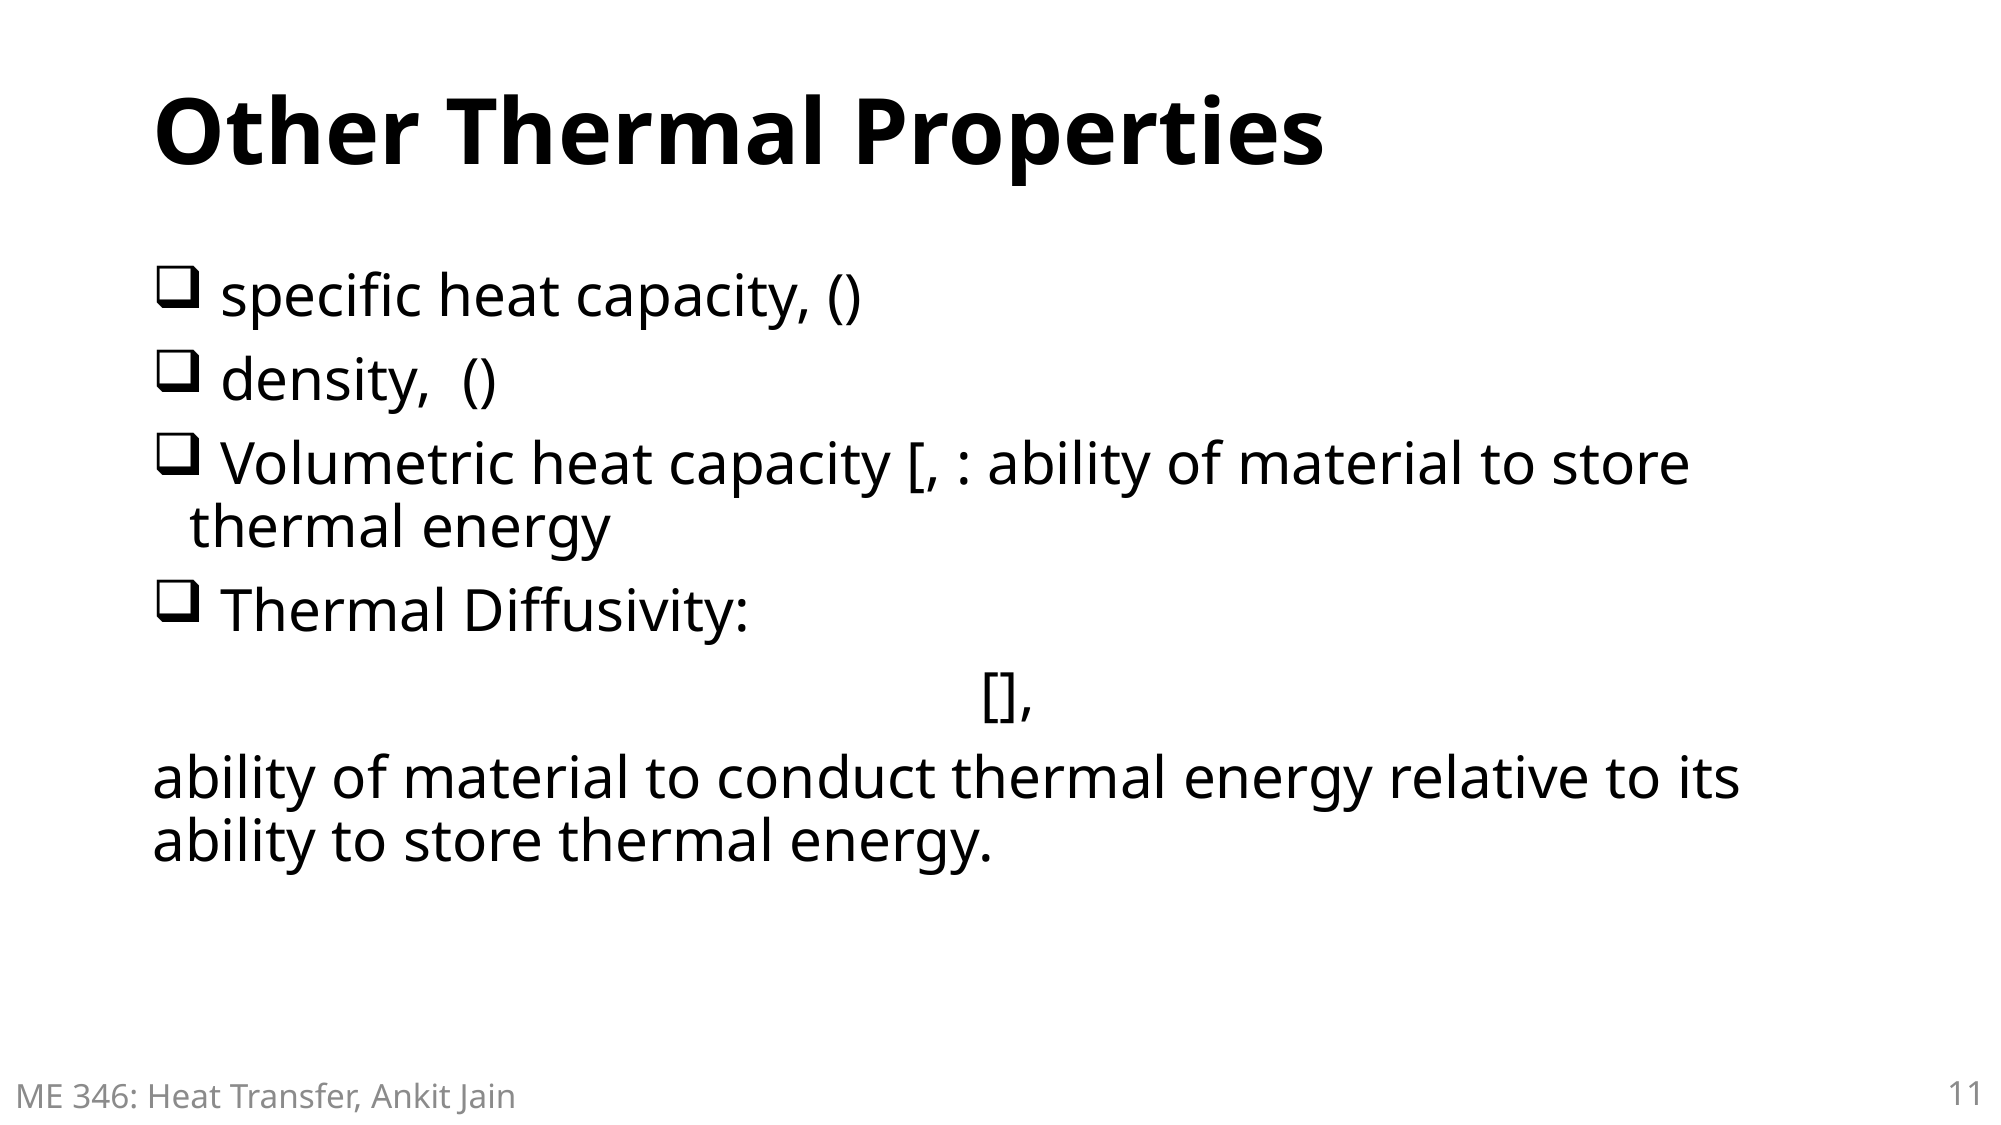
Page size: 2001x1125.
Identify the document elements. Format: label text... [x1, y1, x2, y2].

footer ME 346: Heat Transfer, Ankit Jain [0, 1065, 1045, 1125]
title Other Thermal Properties [137, 25, 1863, 244]
list specific heat capacity, () density, () Volumetric heat capacity [, : ability of material to store thermal energy Thermal Diffusivity: [], ability of material to conduct thermal energy relative to its ability to store thermal energy. [137, 258, 1863, 1014]
